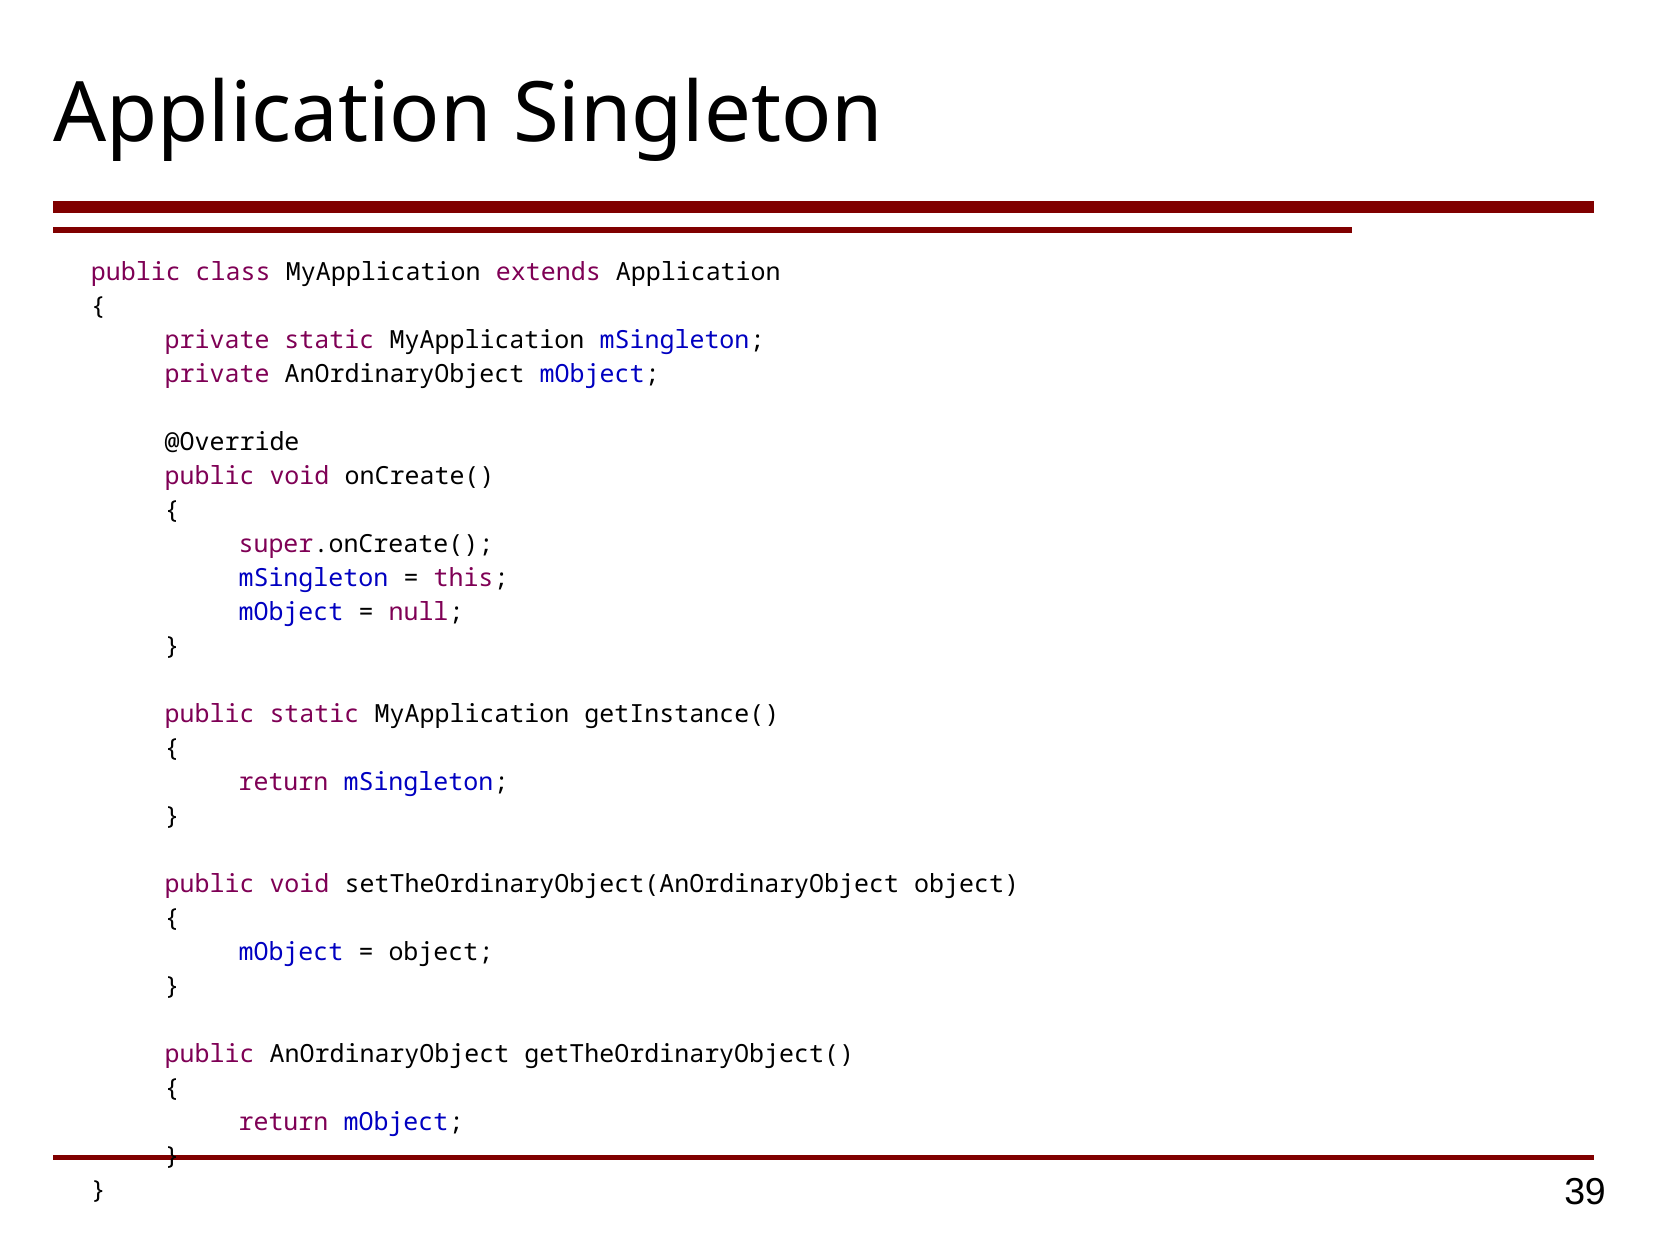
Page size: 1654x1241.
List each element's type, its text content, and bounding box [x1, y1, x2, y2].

text_box <número> [35, 1163, 1654, 1221]
text_box public class MyApplication extends Application { private static MyApplication mSingleton; private AnOrdinaryObject mObject; @Override public void onCreate() { super.onCreate(); mSingleton = this; mObject = null; } public static MyApplication getInstance() { return mSingleton; } public void setTheOrdinaryObject(AnOrdinaryObject object) { mObject = object; } public AnOrdinaryObject getTheOrdinaryObject() { return mObject; } } [76, 246, 1425, 1158]
subtitle Application Singleton [53, 48, 1542, 172]
